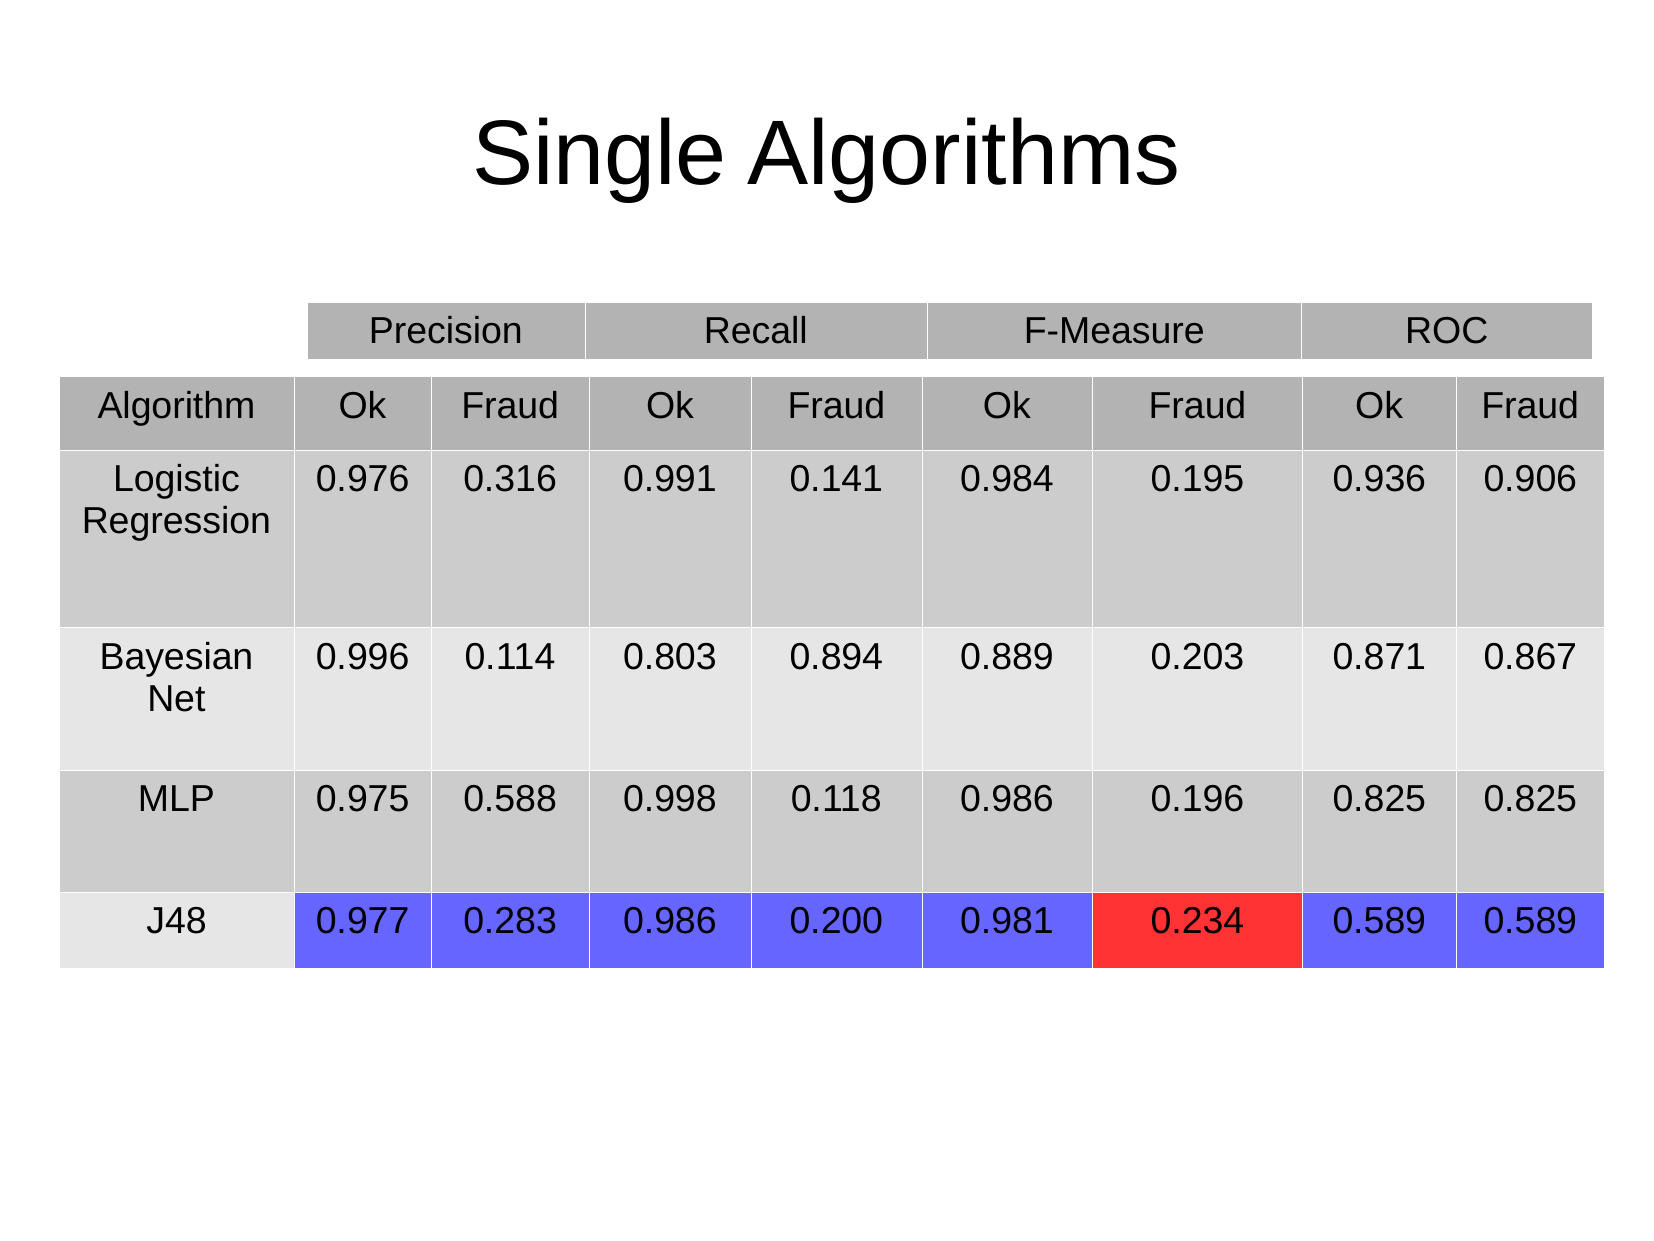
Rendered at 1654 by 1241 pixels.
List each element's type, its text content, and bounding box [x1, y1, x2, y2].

table_cell 0.977 [295, 893, 431, 968]
table_header ROC [1302, 303, 1592, 359]
table_cell 0.234 [1093, 893, 1302, 968]
title Single Algorithms [82, 49, 1571, 257]
table_cell 0.114 [432, 628, 589, 770]
table_cell 0.588 [432, 771, 589, 892]
table_cell 0.203 [1093, 628, 1302, 770]
table_cell 0.867 [1457, 628, 1604, 770]
table_header Fraud [1093, 377, 1302, 450]
table_cell 0.996 [295, 628, 431, 770]
table_cell Bayesian Net [60, 628, 294, 770]
table_header Fraud [1457, 377, 1604, 450]
table_header Fraud [432, 377, 589, 450]
table_cell 0.589 [1457, 893, 1604, 968]
table_header Ok [590, 377, 751, 450]
table_cell MLP [60, 771, 294, 892]
table_cell 0.283 [432, 893, 589, 968]
table_cell 0.889 [923, 628, 1092, 770]
table_header Algorithm [60, 377, 294, 450]
table_cell 0.195 [1093, 451, 1302, 627]
table_cell 0.894 [752, 628, 922, 770]
table_cell 0.906 [1457, 451, 1604, 627]
table_cell 0.825 [1303, 771, 1456, 892]
table_cell 0.975 [295, 771, 431, 892]
table_header Recall [586, 303, 927, 359]
table_cell 0.998 [590, 771, 751, 892]
table_header Ok [1303, 377, 1456, 450]
table_cell 0.986 [590, 893, 751, 968]
table_cell 0.196 [1093, 771, 1302, 892]
table_cell 0.981 [923, 893, 1092, 968]
table_cell 0.118 [752, 771, 922, 892]
table_header Ok [295, 377, 431, 450]
table_cell 0.991 [590, 451, 751, 627]
table_cell J48 [60, 893, 294, 968]
table_cell 0.984 [923, 451, 1092, 627]
table_cell 0.825 [1457, 771, 1604, 892]
table_cell 0.976 [295, 451, 431, 627]
table_header Ok [923, 377, 1092, 450]
table_cell 0.316 [432, 451, 589, 627]
table_cell 0.141 [752, 451, 922, 627]
table_cell Logistic Regression [60, 451, 294, 627]
table_cell 0.589 [1303, 893, 1456, 968]
table_cell 0.871 [1303, 628, 1456, 770]
table_header Fraud [752, 377, 922, 450]
table_cell 0.986 [923, 771, 1092, 892]
table_cell 0.936 [1303, 451, 1456, 627]
table_cell 0.803 [590, 628, 751, 770]
table_header F-Measure [928, 303, 1301, 359]
table_header Precision [308, 303, 585, 359]
table_cell 0.200 [752, 893, 922, 968]
